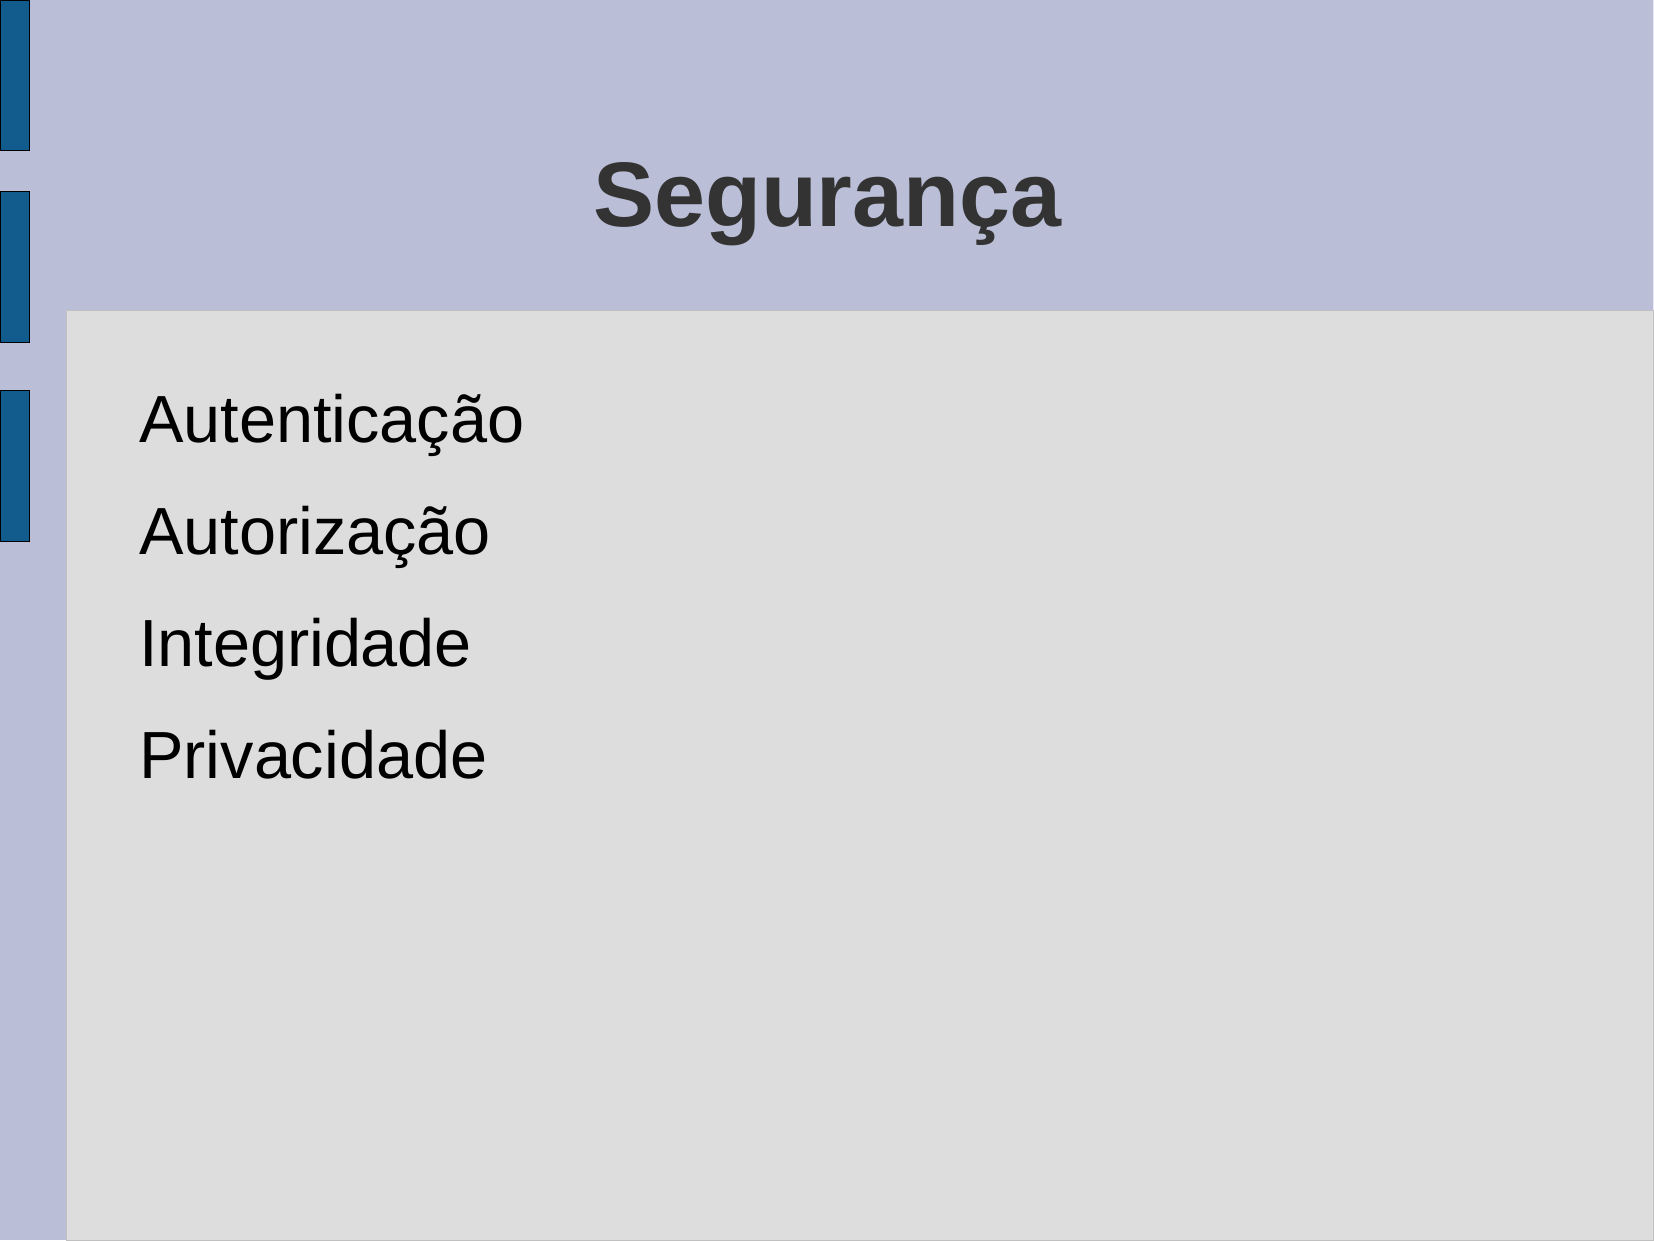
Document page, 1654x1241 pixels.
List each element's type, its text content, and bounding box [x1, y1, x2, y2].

title Segurança [121, 91, 1534, 299]
list Autenticação Autorização Integridade Privacidade [121, 344, 1534, 1127]
